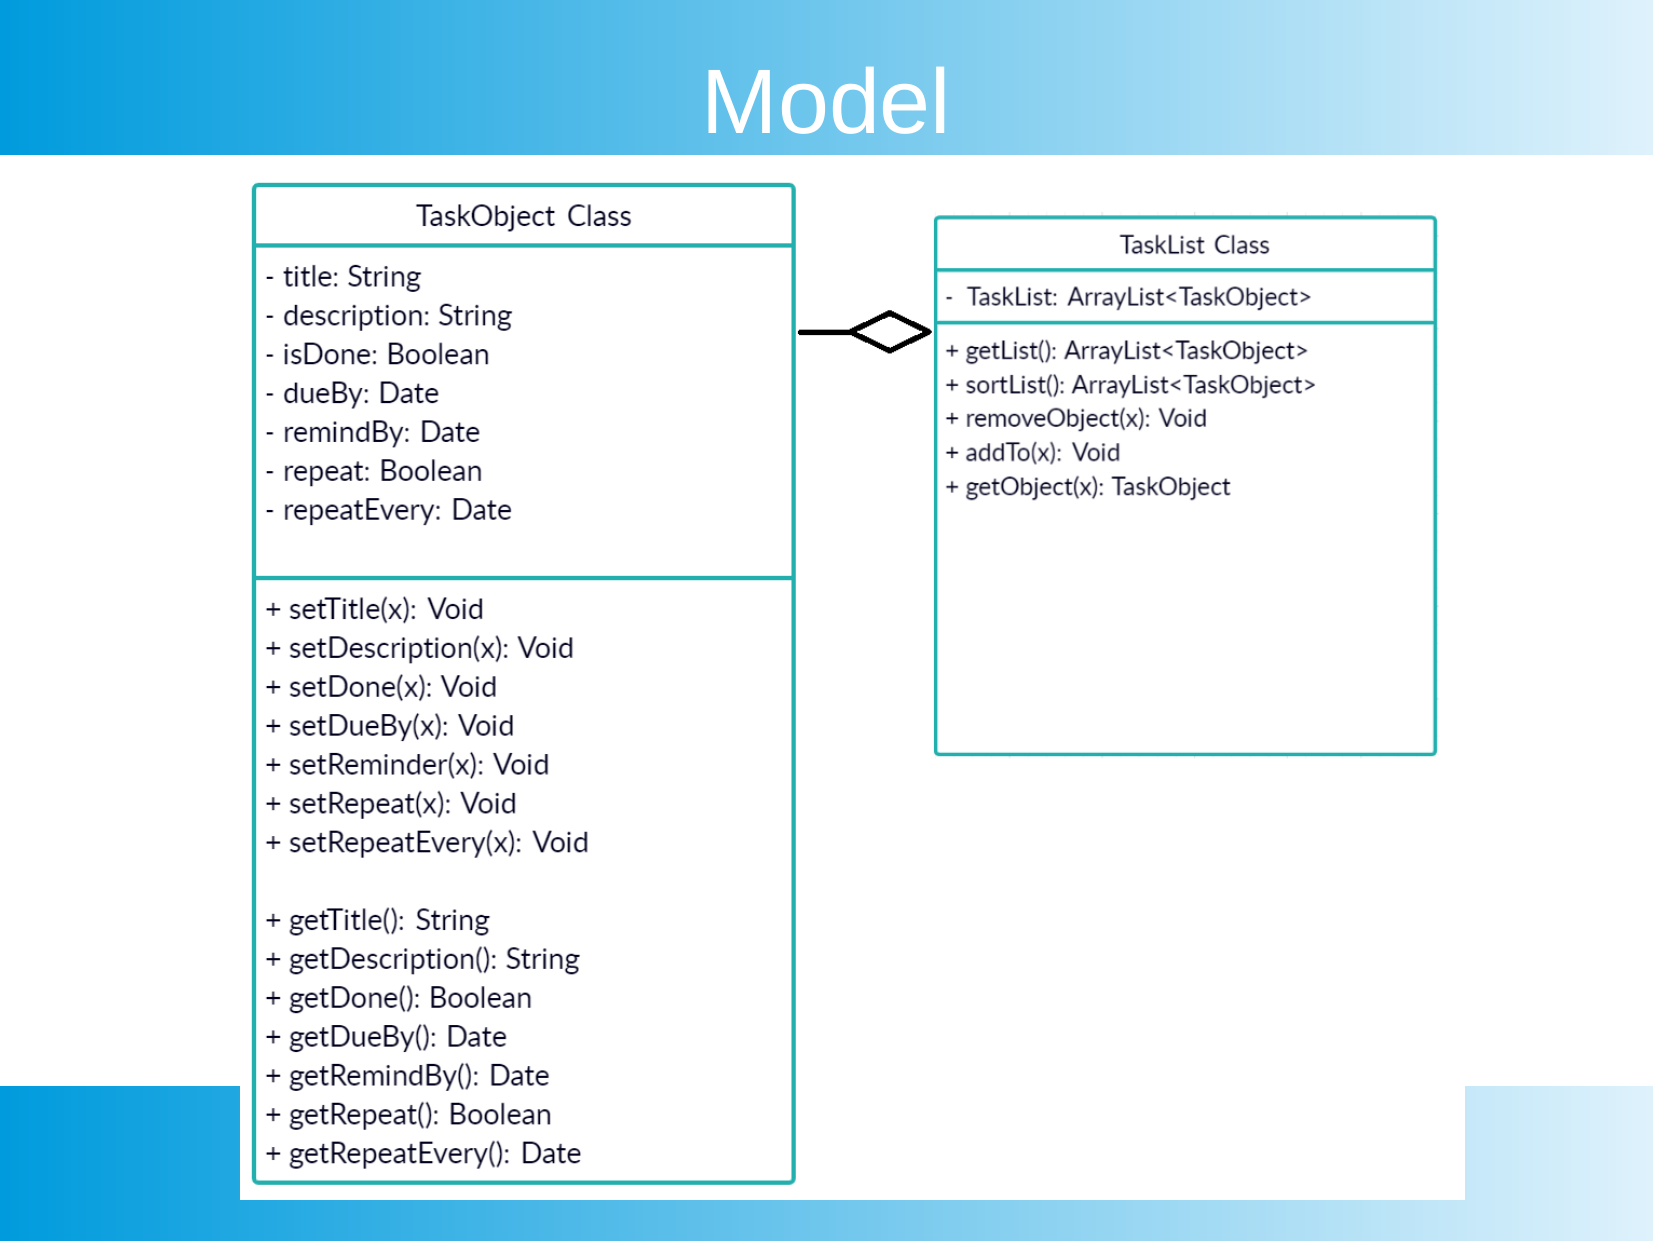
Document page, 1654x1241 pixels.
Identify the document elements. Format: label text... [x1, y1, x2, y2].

title Model [82, 49, 1571, 155]
picture [240, 171, 1465, 1201]
